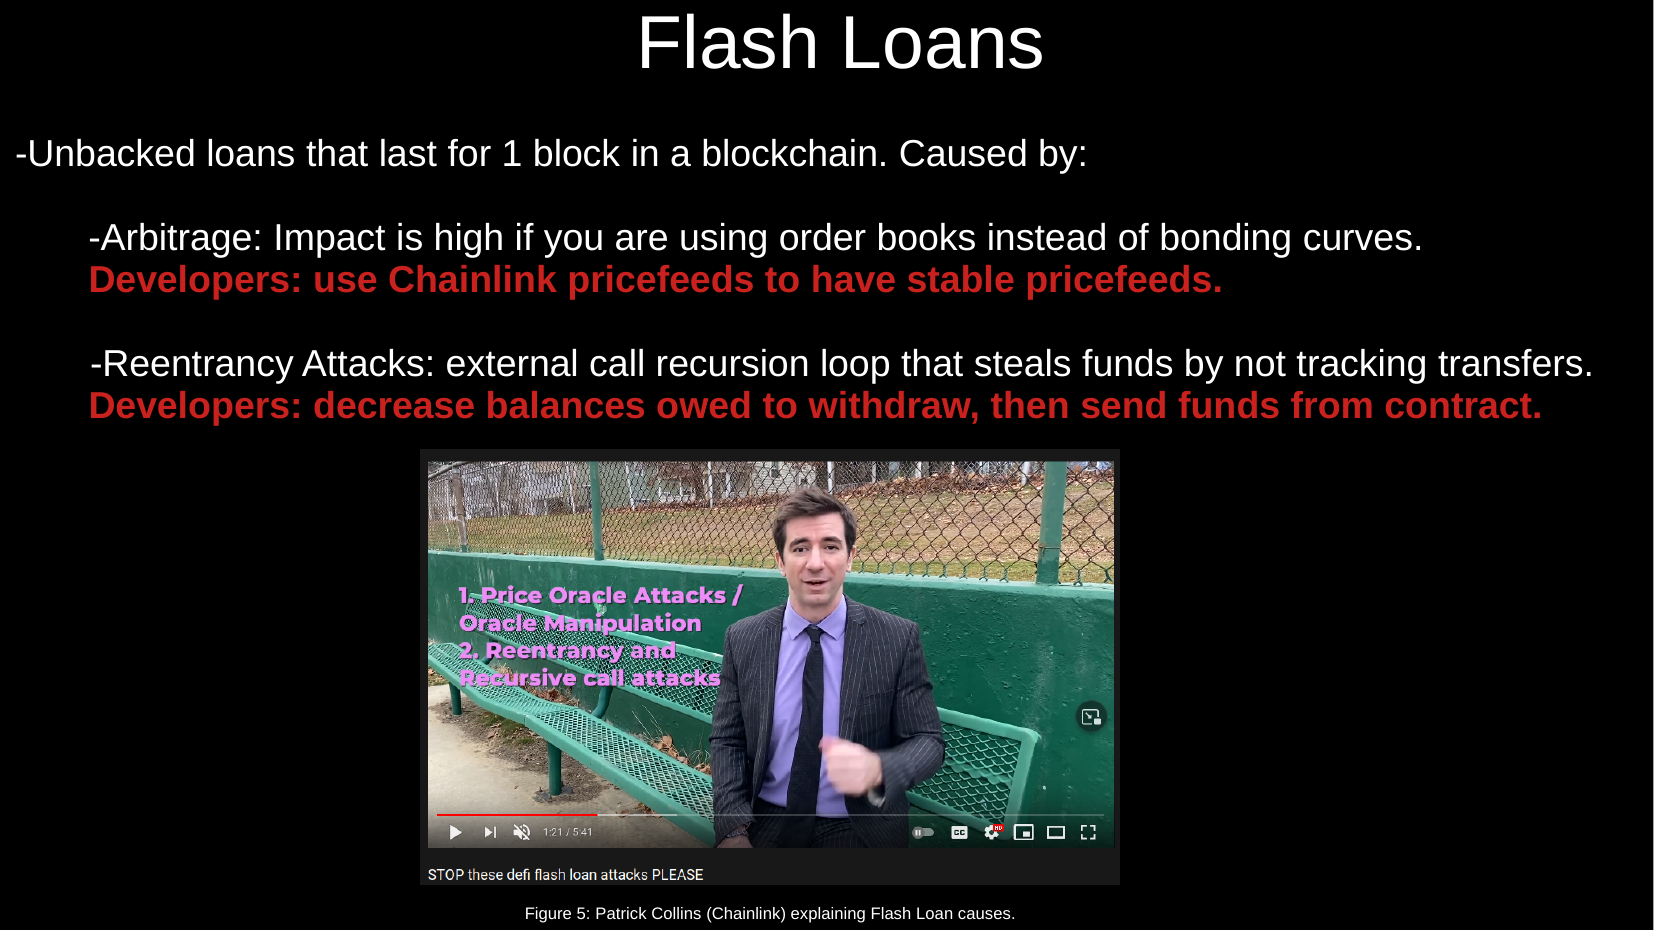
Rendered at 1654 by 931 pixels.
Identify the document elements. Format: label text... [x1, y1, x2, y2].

text_box Figure 5: Patrick Collins (Chainlink) explaining Flash Loan causes. [510, 896, 1186, 931]
title -Unbacked loans that last for 1 block in a blockchain. Caused by: -Arbitrage: Impact is high if you are using order books instead of bonding curves. Developers: use Chainlink pricefeeds to have stable pricefeeds. -Reentrancy Attacks: external call recursion loop that steals funds by not tracking transfers. Developers: decrease balances owed to withdraw, then send funds from contract. [15, 0, 1654, 769]
picture [420, 449, 1120, 885]
title Flash Loans [37, 0, 1646, 146]
